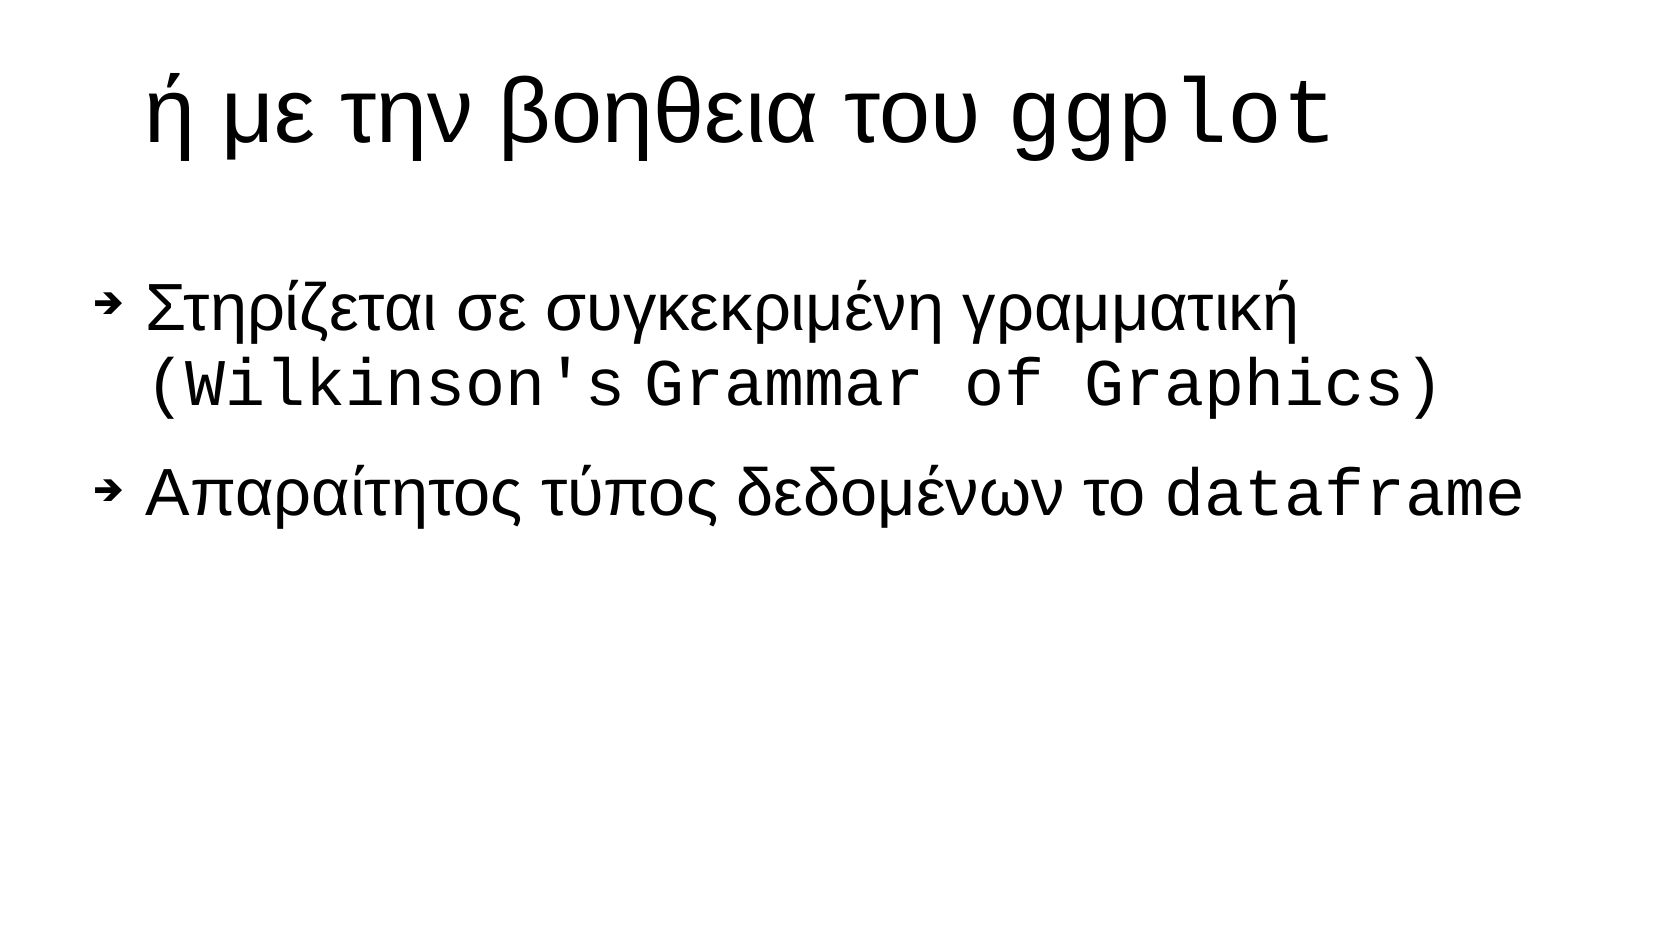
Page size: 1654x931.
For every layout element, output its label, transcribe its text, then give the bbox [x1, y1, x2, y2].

title ή με την βοηθεια του ggplot [0, 37, 1486, 193]
list Στηρίζεται σε συγκεκριμένη γραμματική (Wilkinson's Grammar of Graphics) Απαραίτητος τύπος δεδομένων το dataframe [74, 269, 1564, 810]
